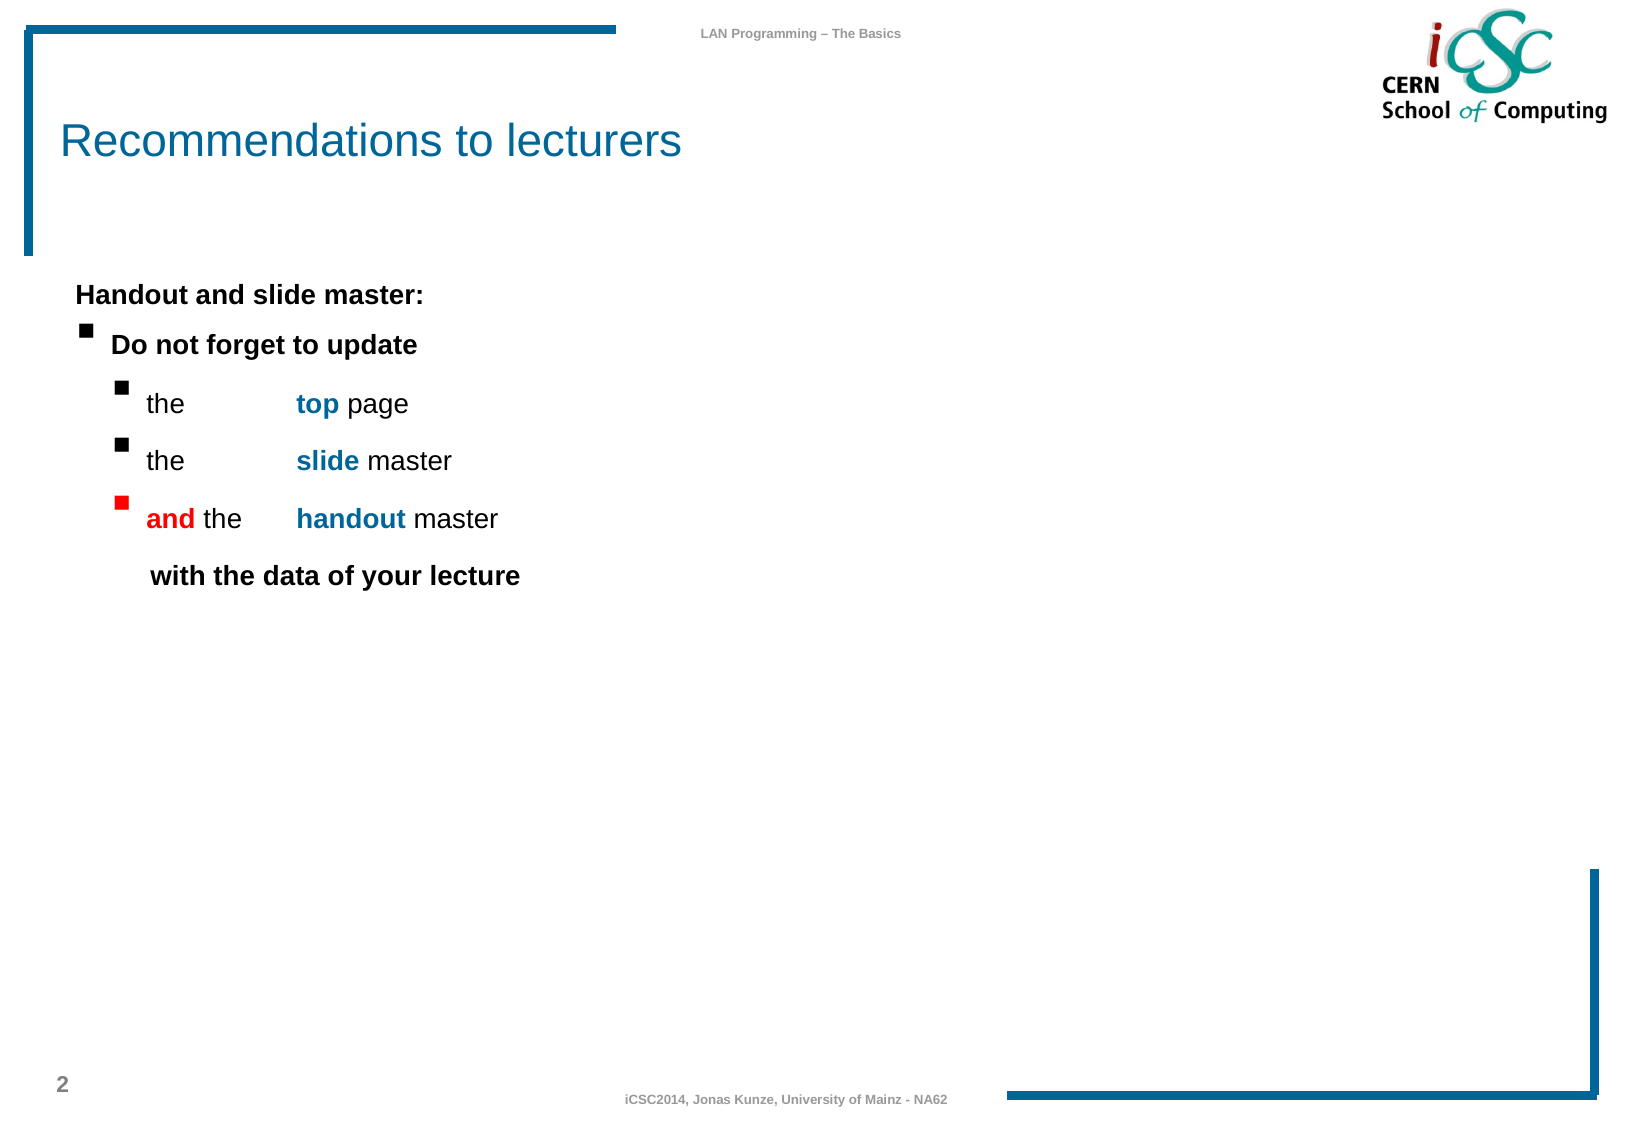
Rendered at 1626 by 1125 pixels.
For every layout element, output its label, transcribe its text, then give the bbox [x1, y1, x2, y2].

picture [1381, 8, 1608, 125]
text_box Recommendations to lecturers [59, 86, 1452, 211]
text_box Handout and slide master: Do not forget to update the top page the slide master and the handout master with the data of your lecture [75, 256, 1562, 880]
